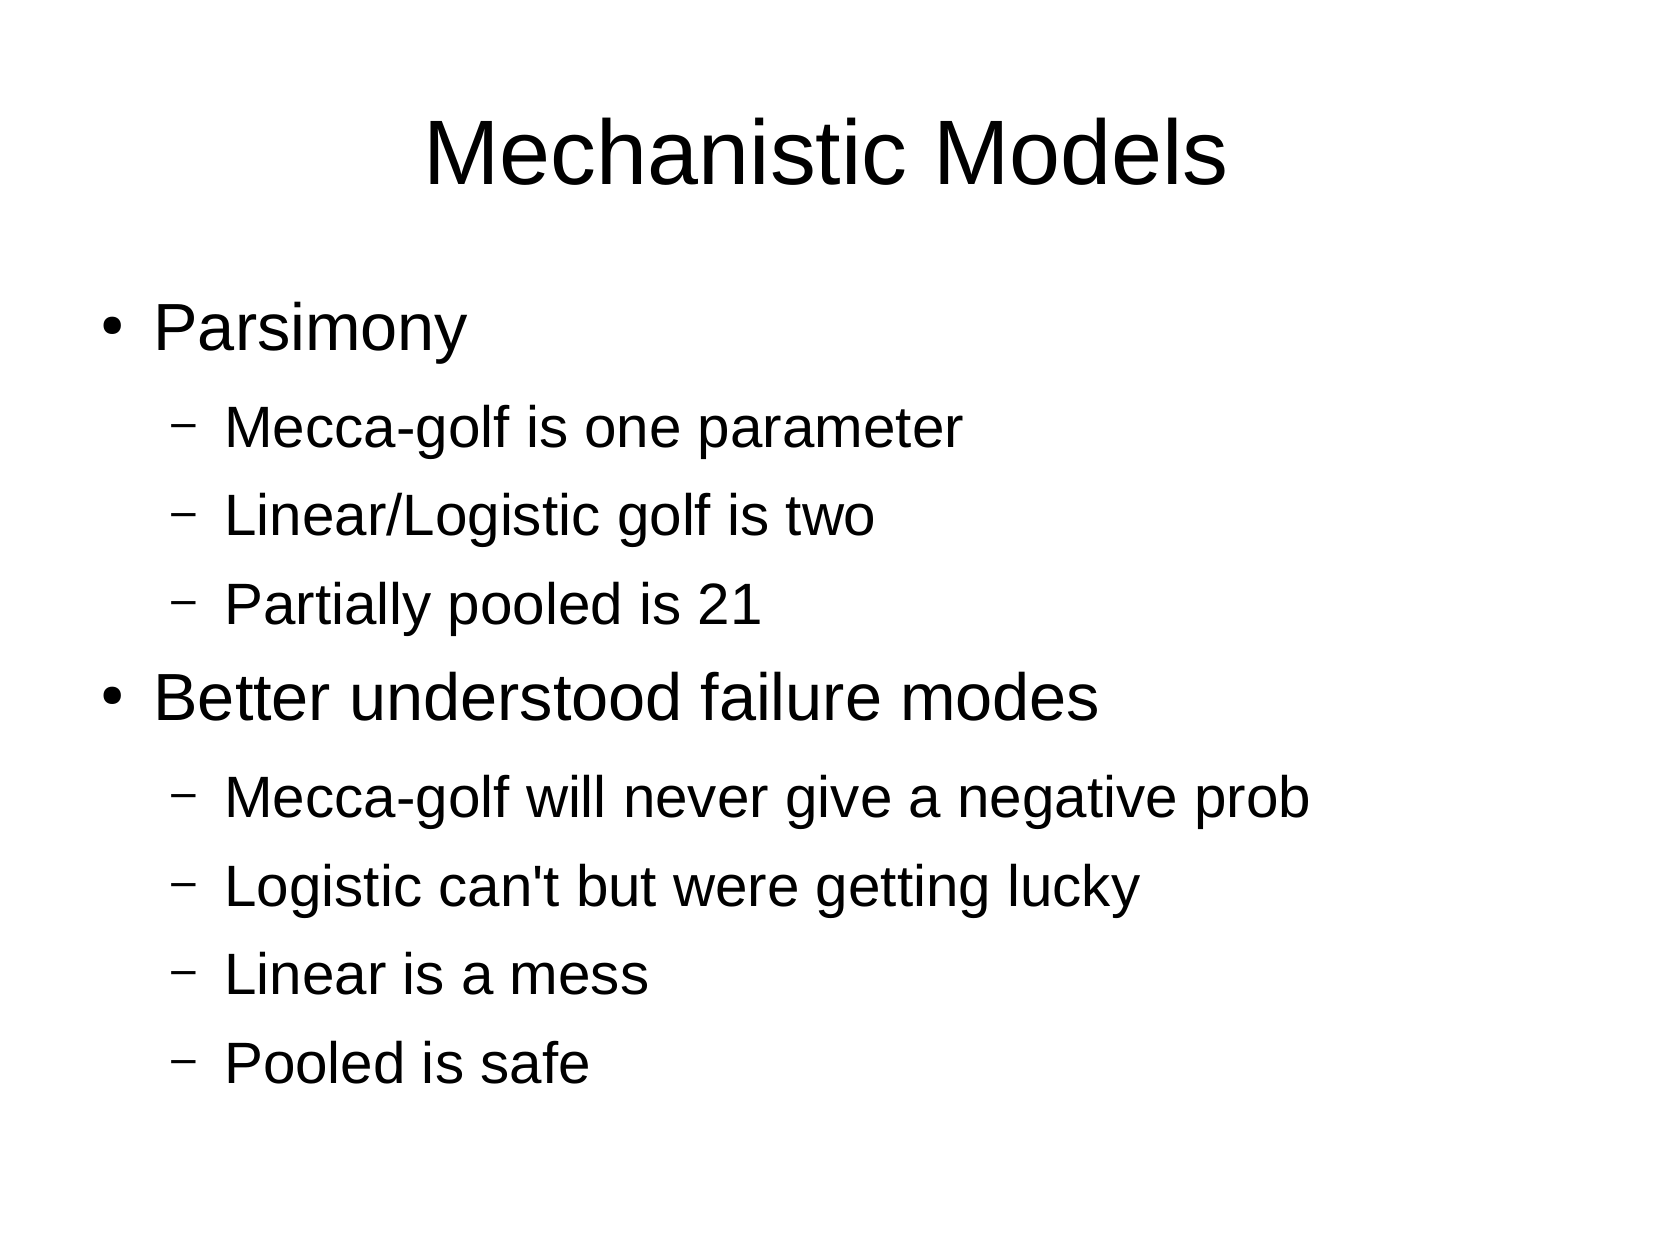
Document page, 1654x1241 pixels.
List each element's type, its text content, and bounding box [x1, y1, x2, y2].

list Parsimony Mecca-golf is one parameter Linear/Logistic golf is two Partially pooled is 21 Better understood failure modes Mecca-golf will never give a negative prob Logistic can't but were getting lucky Linear is a mess Pooled is safe [82, 290, 1571, 1109]
title Mechanistic Models [82, 49, 1571, 257]
